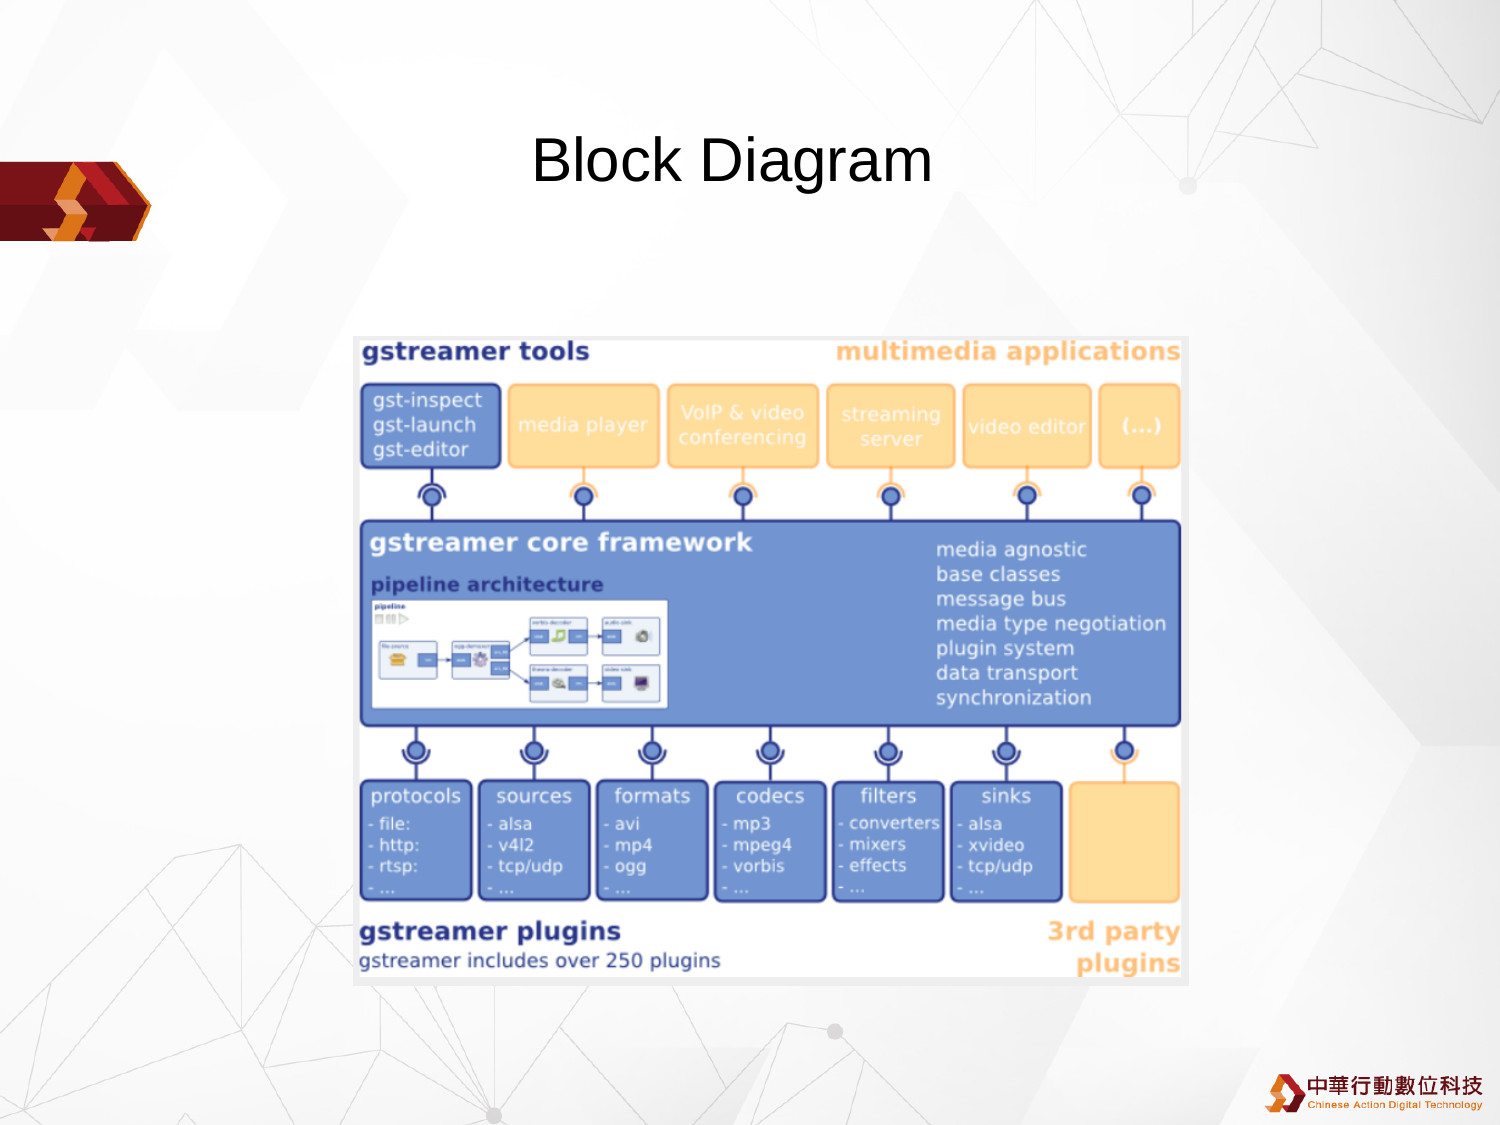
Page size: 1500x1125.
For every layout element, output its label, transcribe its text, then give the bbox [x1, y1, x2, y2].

title Block Diagram [196, 106, 1269, 214]
picture [0, 0, 1500, 1125]
